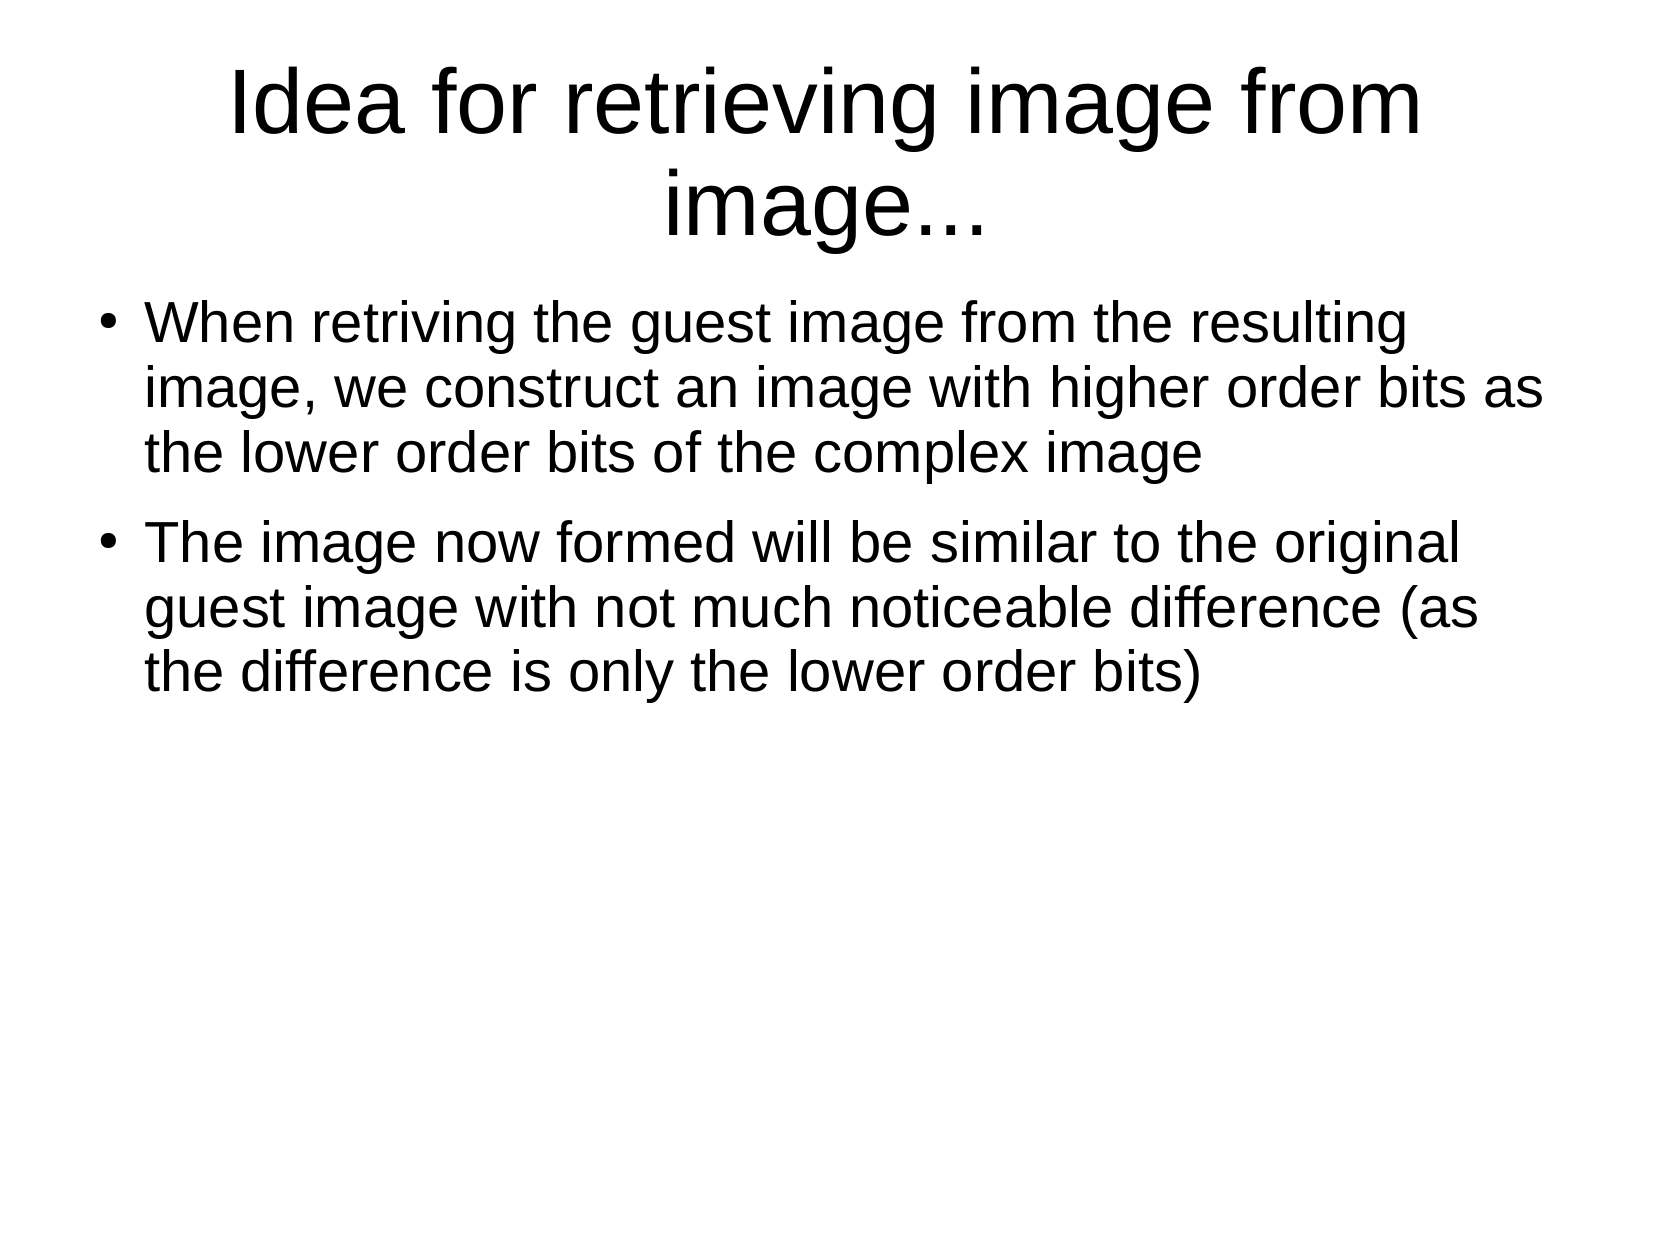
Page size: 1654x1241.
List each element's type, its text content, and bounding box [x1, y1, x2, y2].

list When retriving the guest image from the resulting image, we construct an image with higher order bits as the lower order bits of the complex image The image now formed will be similar to the original guest image with not much noticeable difference (as the difference is only the lower order bits) [82, 290, 1571, 1109]
title Idea for retrieving image from image... [82, 49, 1571, 257]
